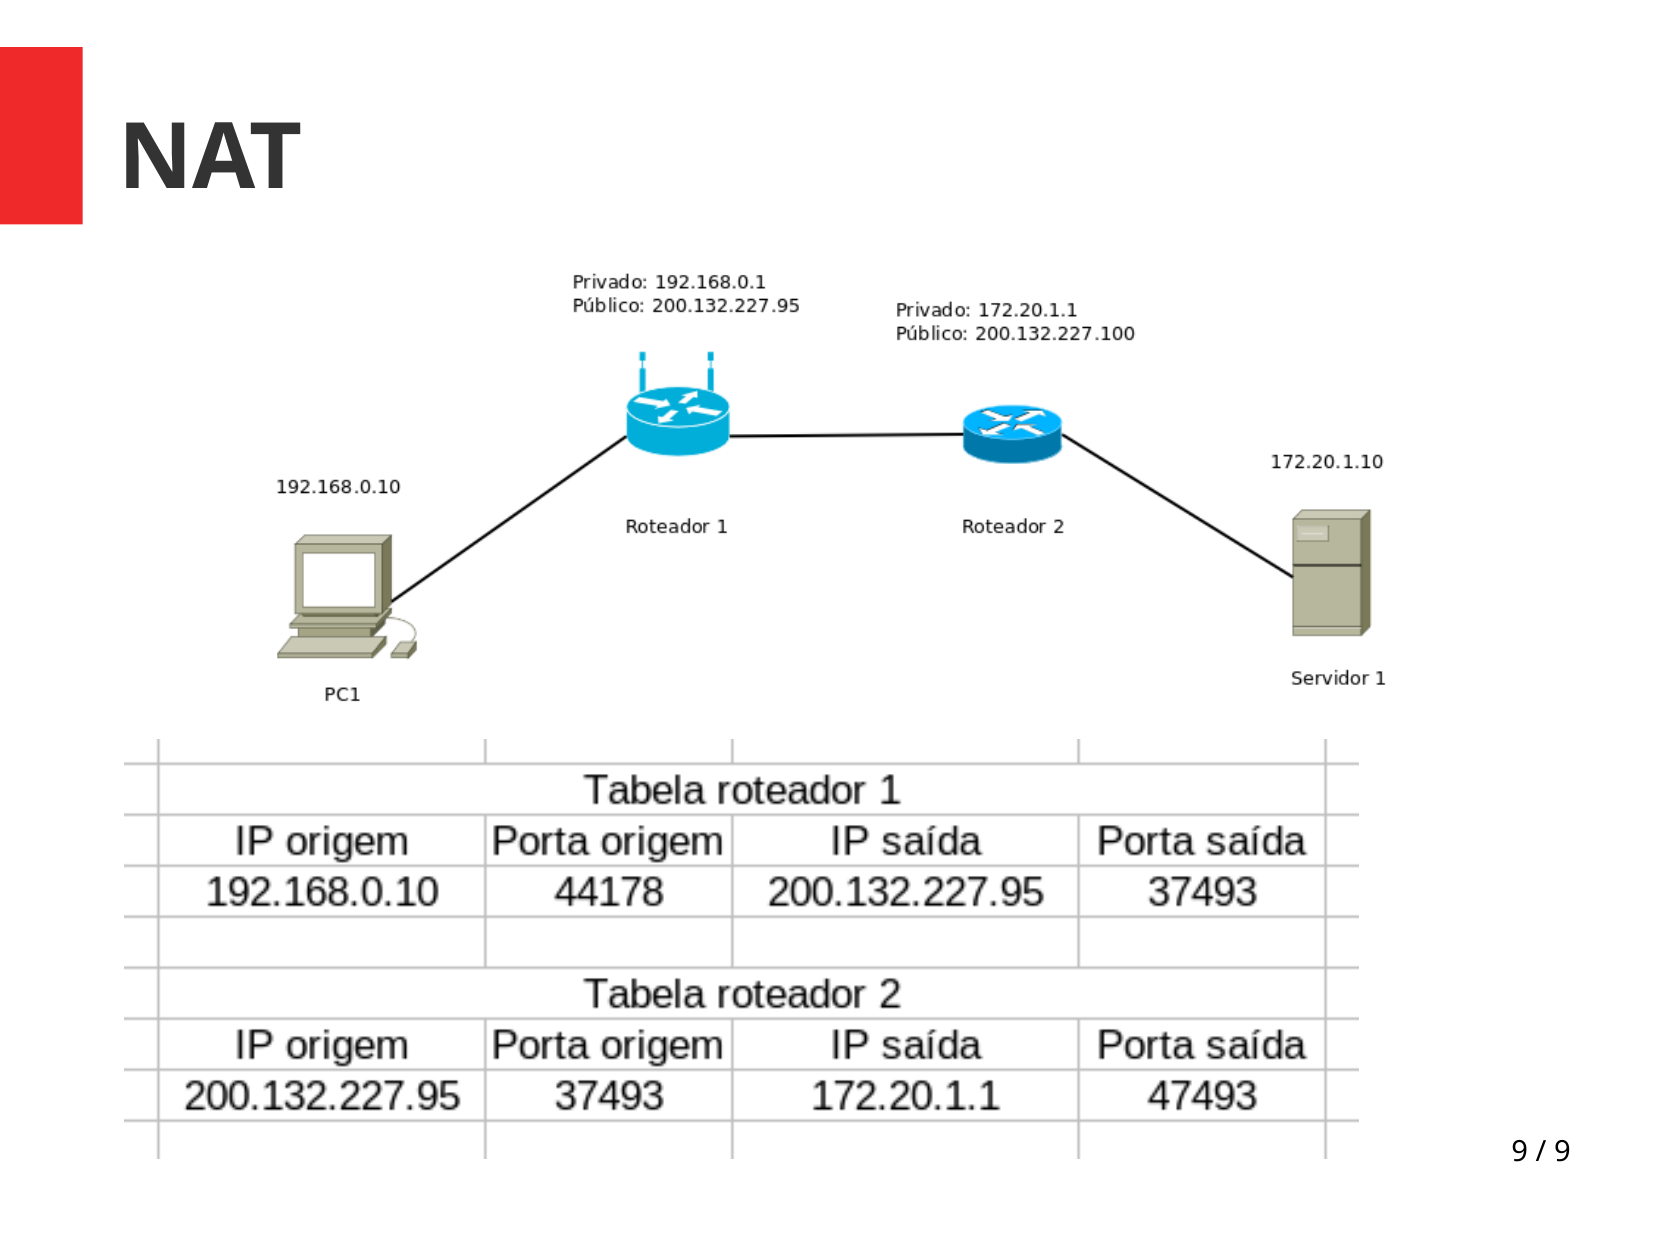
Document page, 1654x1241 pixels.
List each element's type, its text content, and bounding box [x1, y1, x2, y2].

title NAT [118, 49, 1571, 257]
picture [124, 739, 1359, 1159]
picture [276, 271, 1394, 707]
